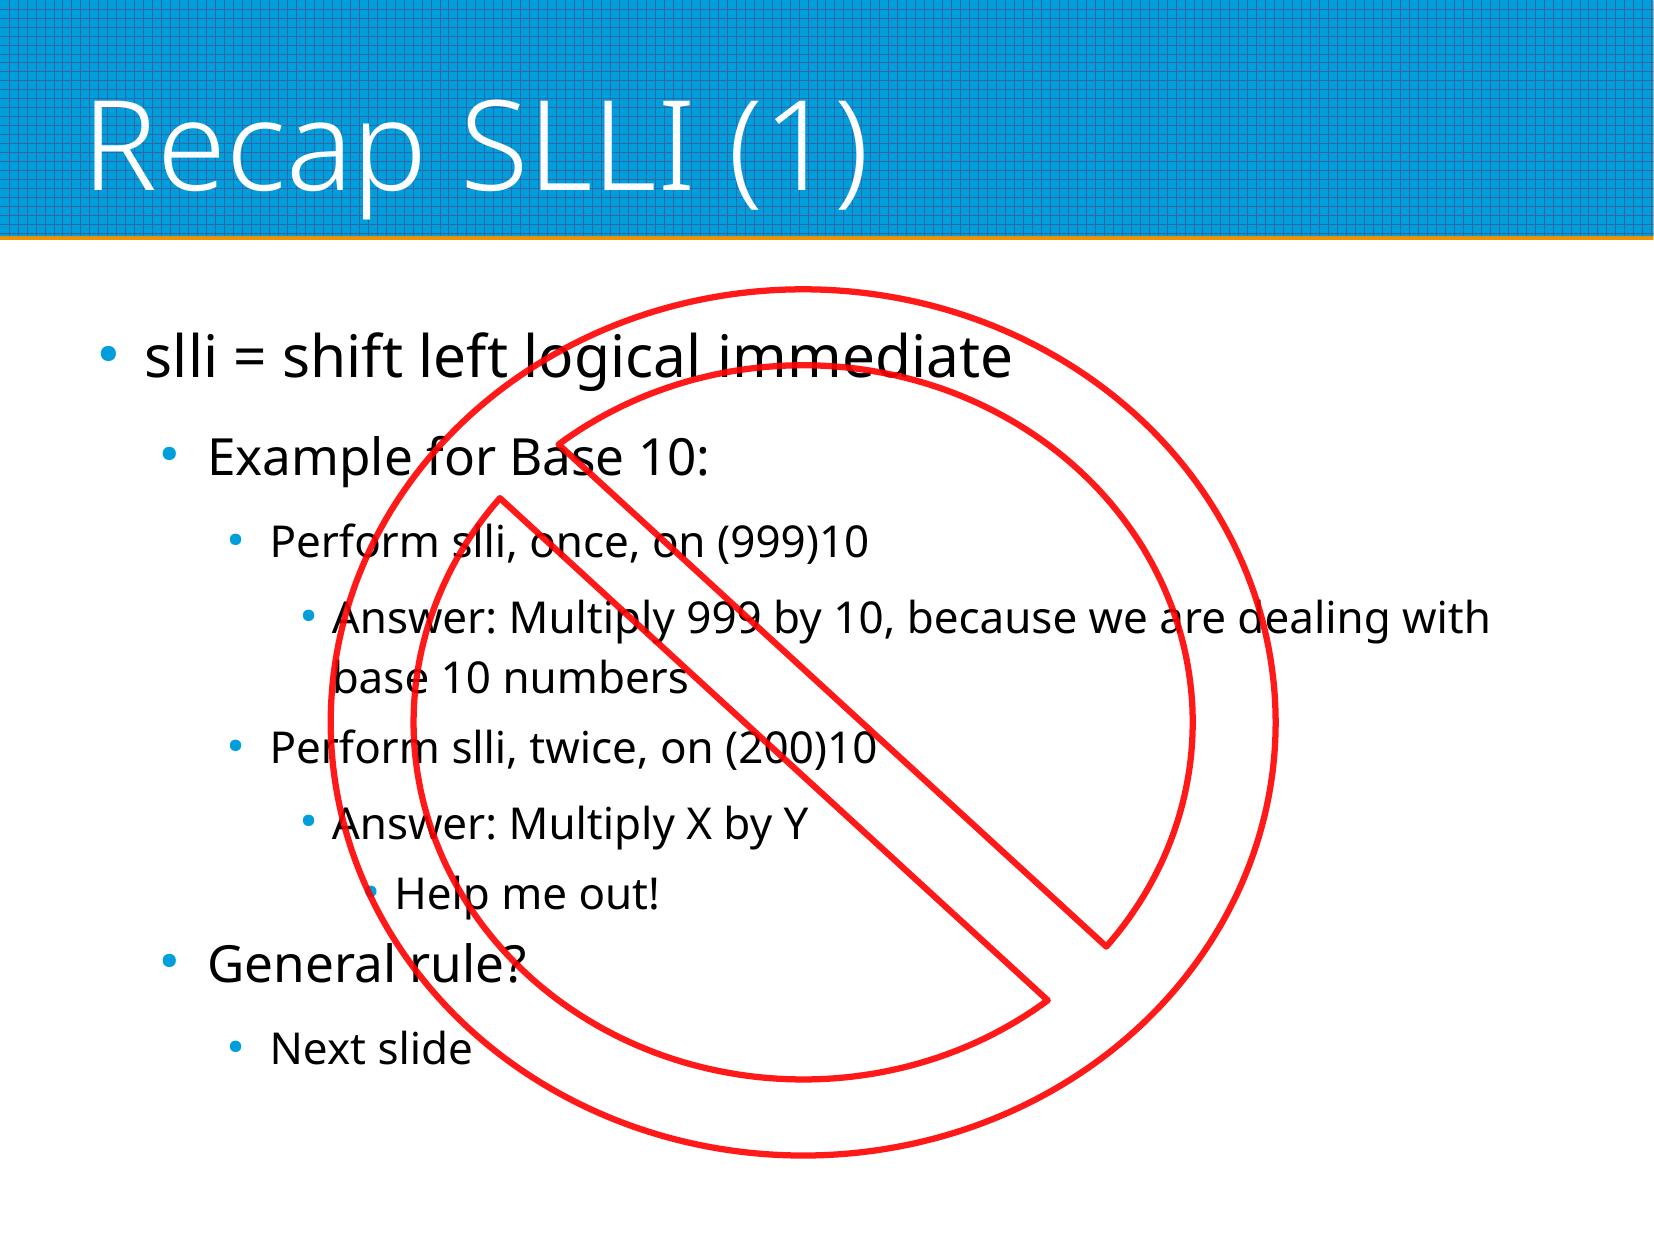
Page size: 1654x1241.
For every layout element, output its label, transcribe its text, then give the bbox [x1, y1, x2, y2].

list slli = shift left logical immediate Example for Base 10: Perform slli, once, on (999)10 Answer: Multiply 999 by 10, because we are dealing with base 10 numbers Perform slli, twice, on (200)10 Answer: Multiply X by Y Help me out! General rule? Next slide [82, 314, 633, 1081]
list slli = shift left logical immediate Example for Base 10: Perform slli, once, on (999)10 Answer: Multiply 999 by 10, because we are dealing with base 10 numbers Perform slli, twice, on (200)10 Answer: Multiply X by Y Help me out! General rule? Next slide [974, 314, 1563, 1081]
title Recap SLLI (1) [82, 19, 1571, 227]
list slli = shift left logical immediate Example for Base 10: Perform slli, once, on (999)10 Answer: Multiply 999 by 10, because we are dealing with base 10 numbers Perform slli, twice, on (200)10 Answer: Multiply X by Y Help me out! General rule? Next slide [417, 504, 1041, 1076]
list slli = shift left logical immediate Example for Base 10: Perform slli, once, on (999)10 Answer: Multiply 999 by 10, because we are dealing with base 10 numbers Perform slli, twice, on (200)10 Answer: Multiply X by Y Help me out! General rule? Next slide [334, 314, 1272, 1081]
